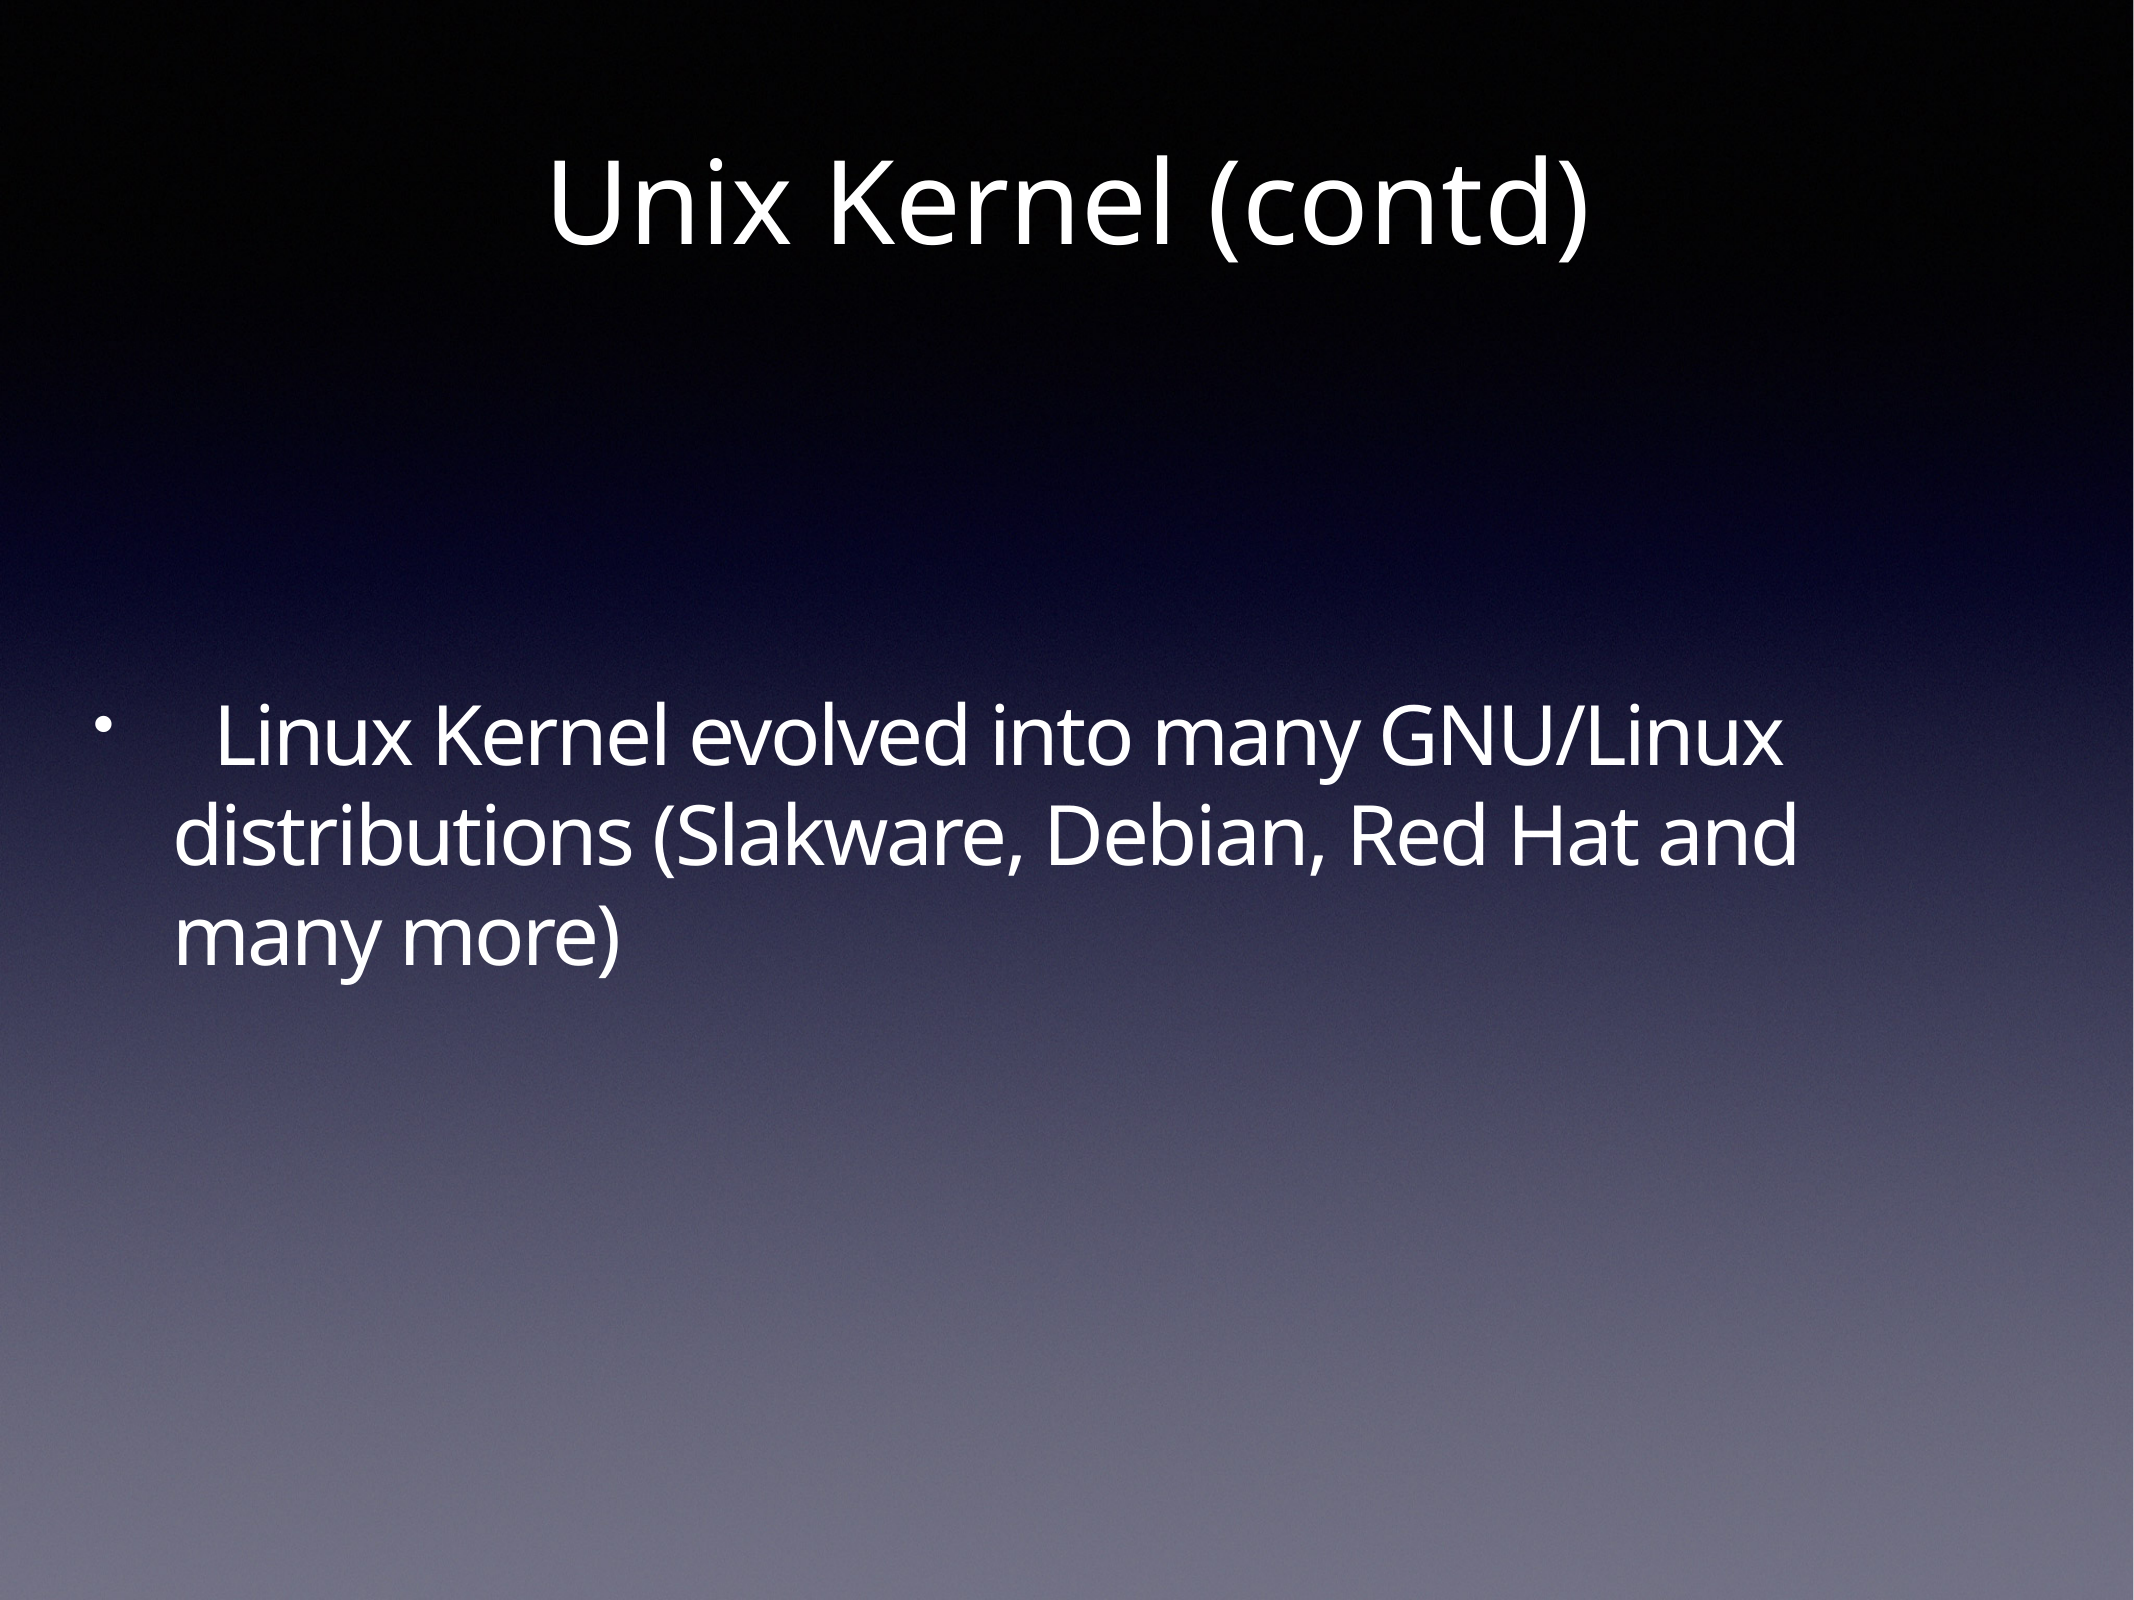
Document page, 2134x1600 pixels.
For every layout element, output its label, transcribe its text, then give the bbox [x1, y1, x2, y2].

picture [0, 0, 2134, 1600]
text_box Linux Kernel evolved into many GNU/Linux distributions (Slakware, Debian, Red Hat and many more) [93, 367, 2014, 1297]
text_box Unix Kernel (contd) [107, 127, 2028, 268]
